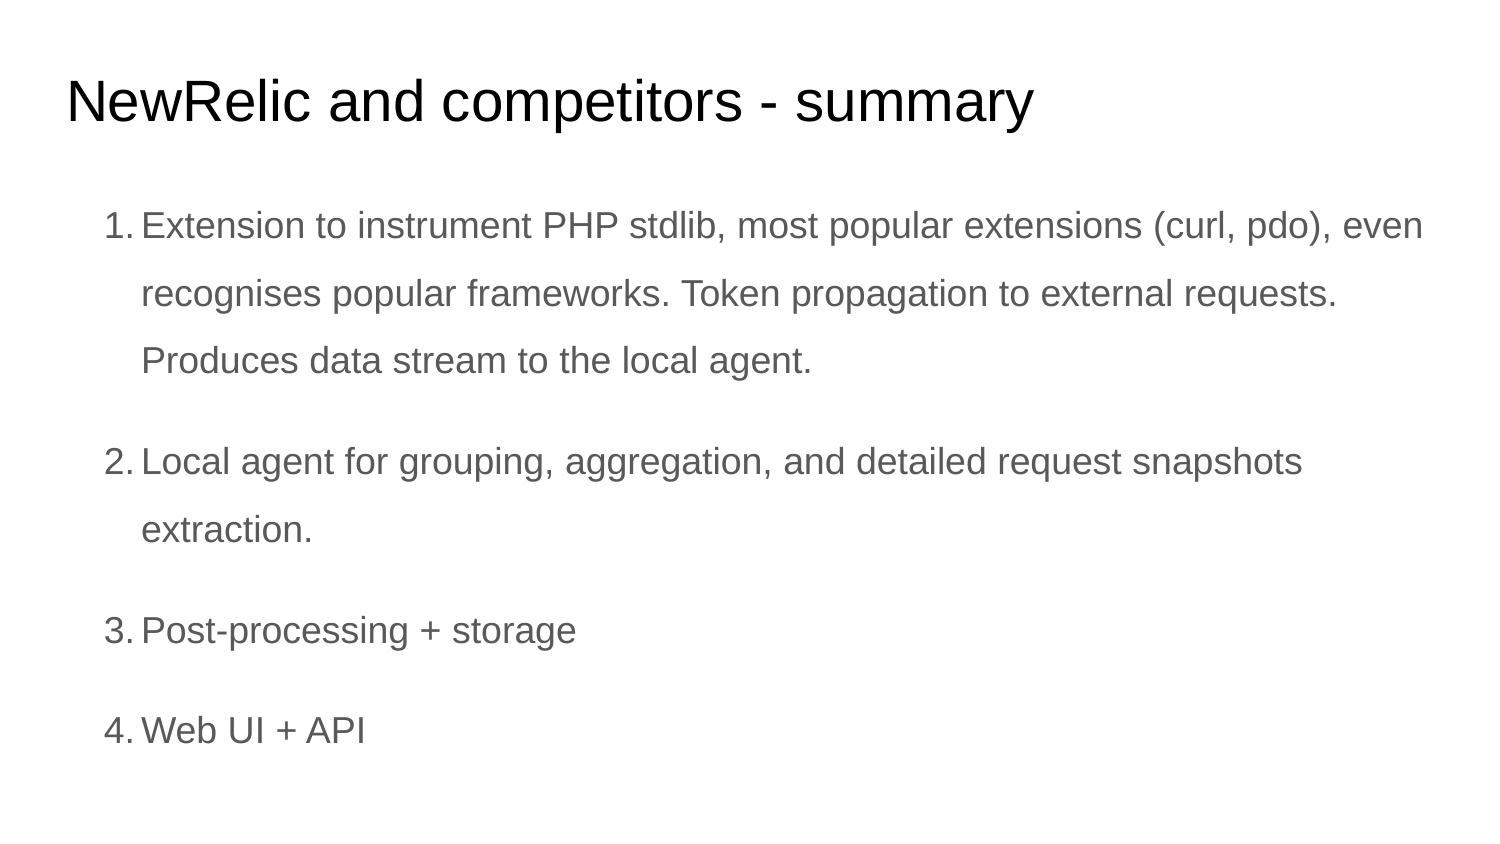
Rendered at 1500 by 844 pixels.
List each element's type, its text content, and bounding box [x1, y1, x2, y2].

title NewRelic and competitors - summary [51, 48, 1449, 142]
list Extension to instrument PHP stdlib, most popular extensions (curl, pdo), even recognises popular frameworks. Token propagation to external requests. Produces data stream to the local agent. Local agent for grouping, aggregation, and detailed request snapshots extraction. Post-processing + storage Web UI + API [51, 164, 1449, 725]
